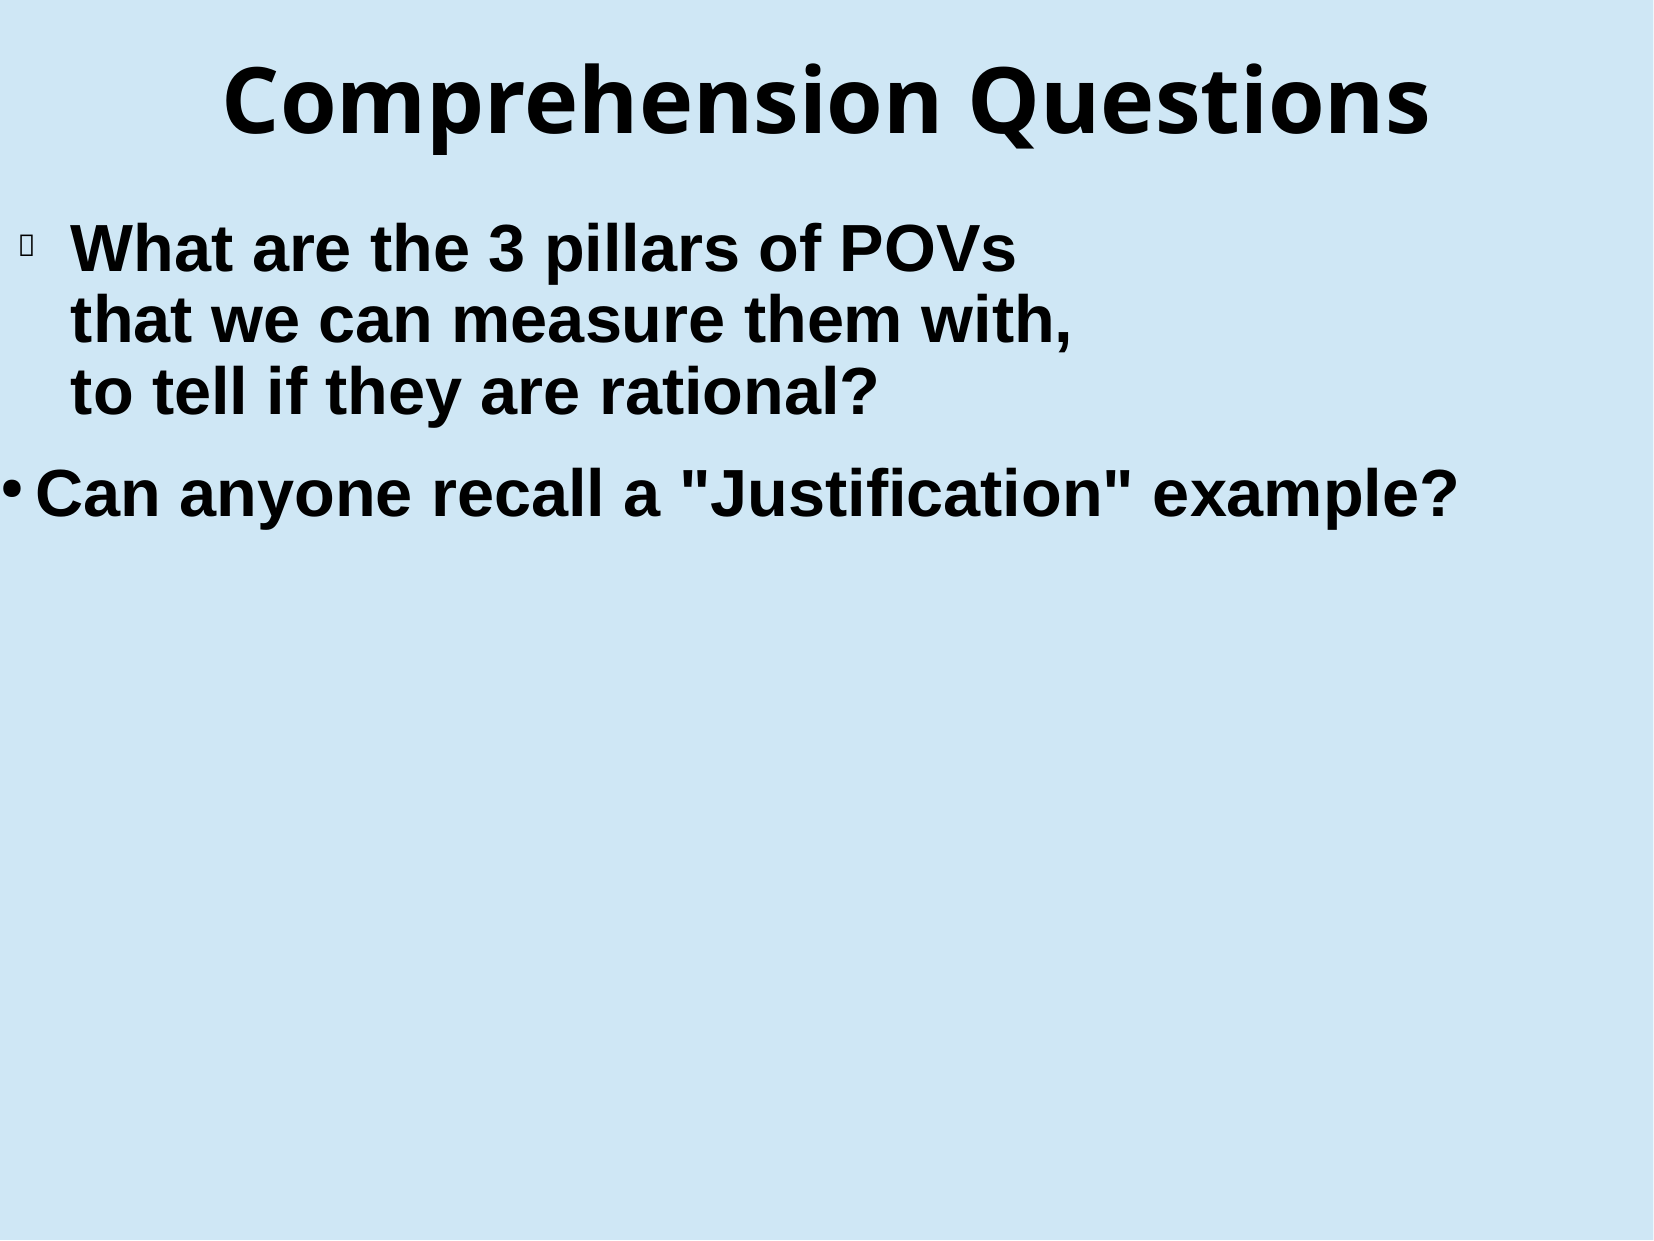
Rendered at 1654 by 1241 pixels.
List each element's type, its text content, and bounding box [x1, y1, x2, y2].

title Comprehension Questions [82, 0, 1571, 207]
list What are the 3 pillars of POVs that we can measure them with, to tell if they are rational? Can anyone recall a "Justification" example? [0, 213, 1511, 312]
